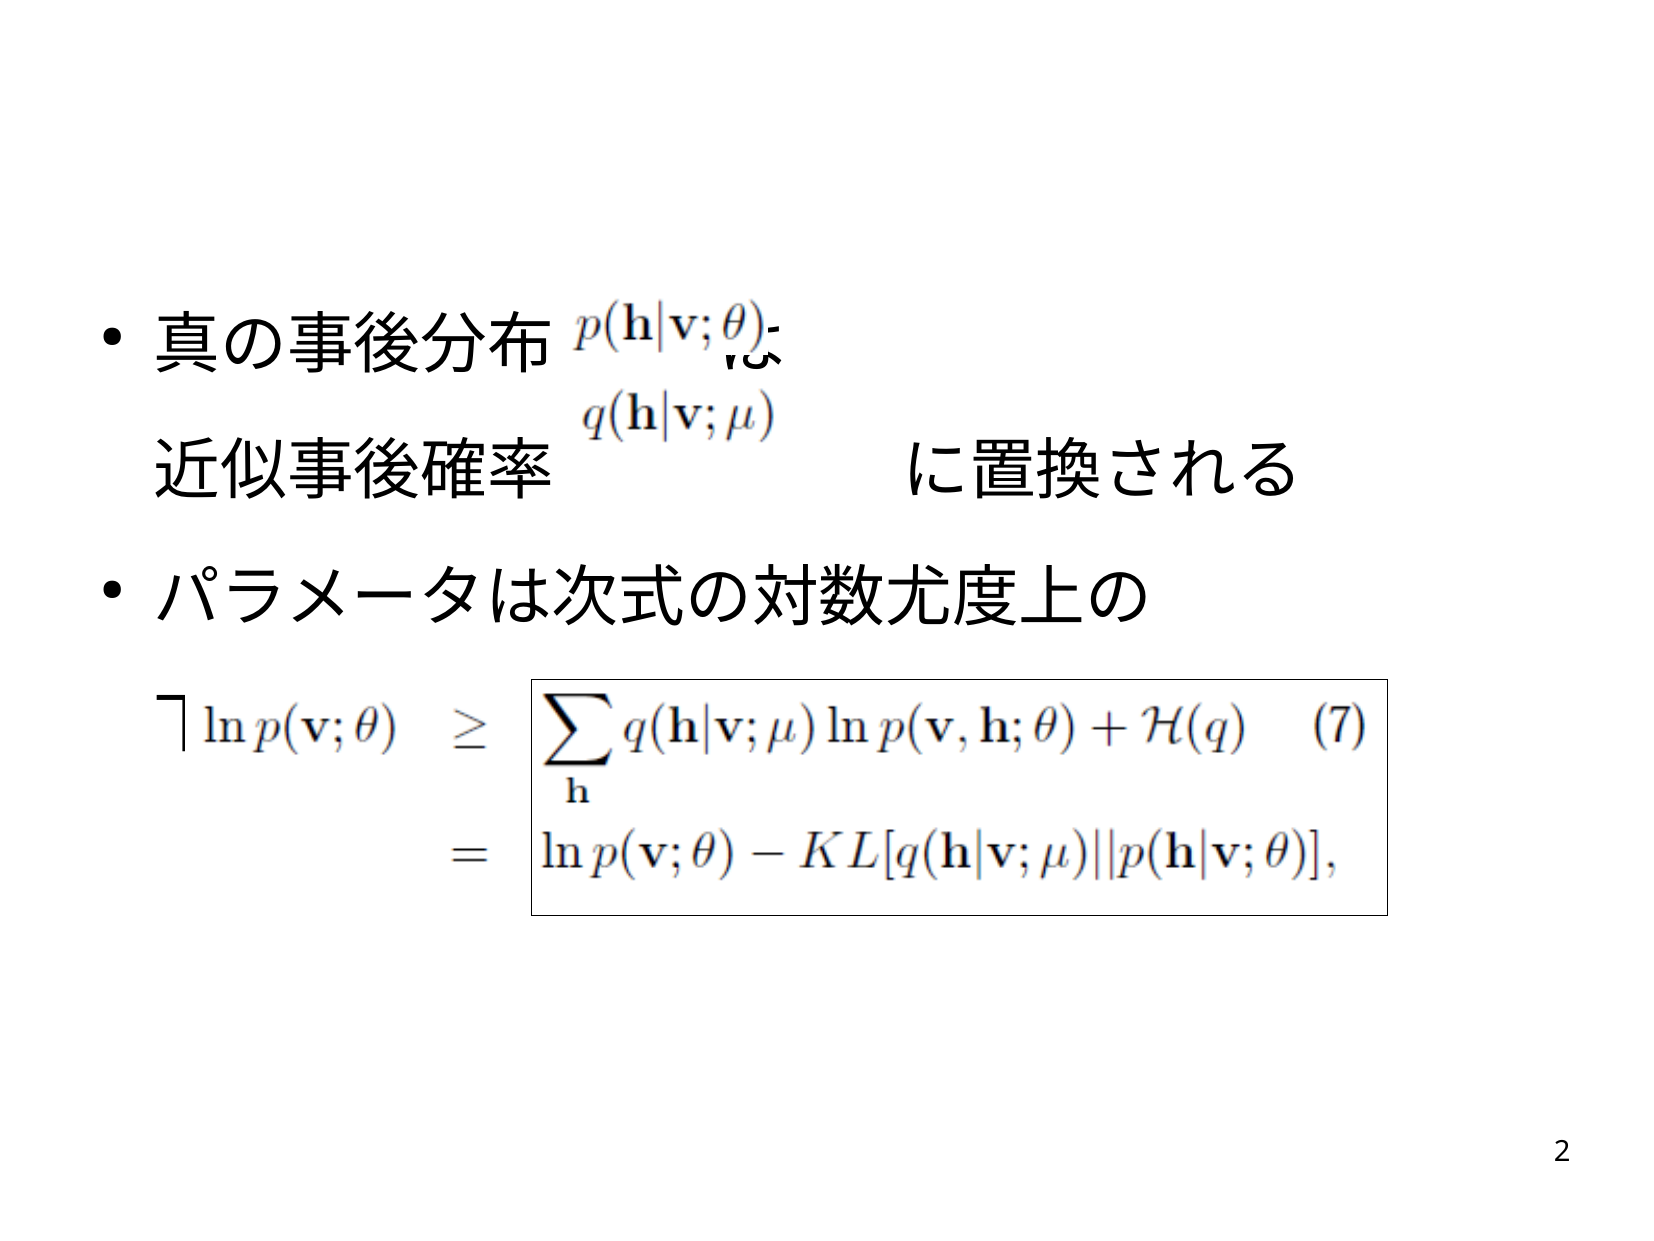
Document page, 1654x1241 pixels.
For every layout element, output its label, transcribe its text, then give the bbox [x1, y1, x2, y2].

picture [561, 289, 768, 355]
picture [185, 688, 531, 916]
picture [575, 383, 780, 453]
list 真の事後分布 は 近似事後確率 に置換される パラメータは次式の対数尤度上の 下限の勾配により更新される [82, 290, 1565, 945]
picture [532, 688, 1387, 915]
